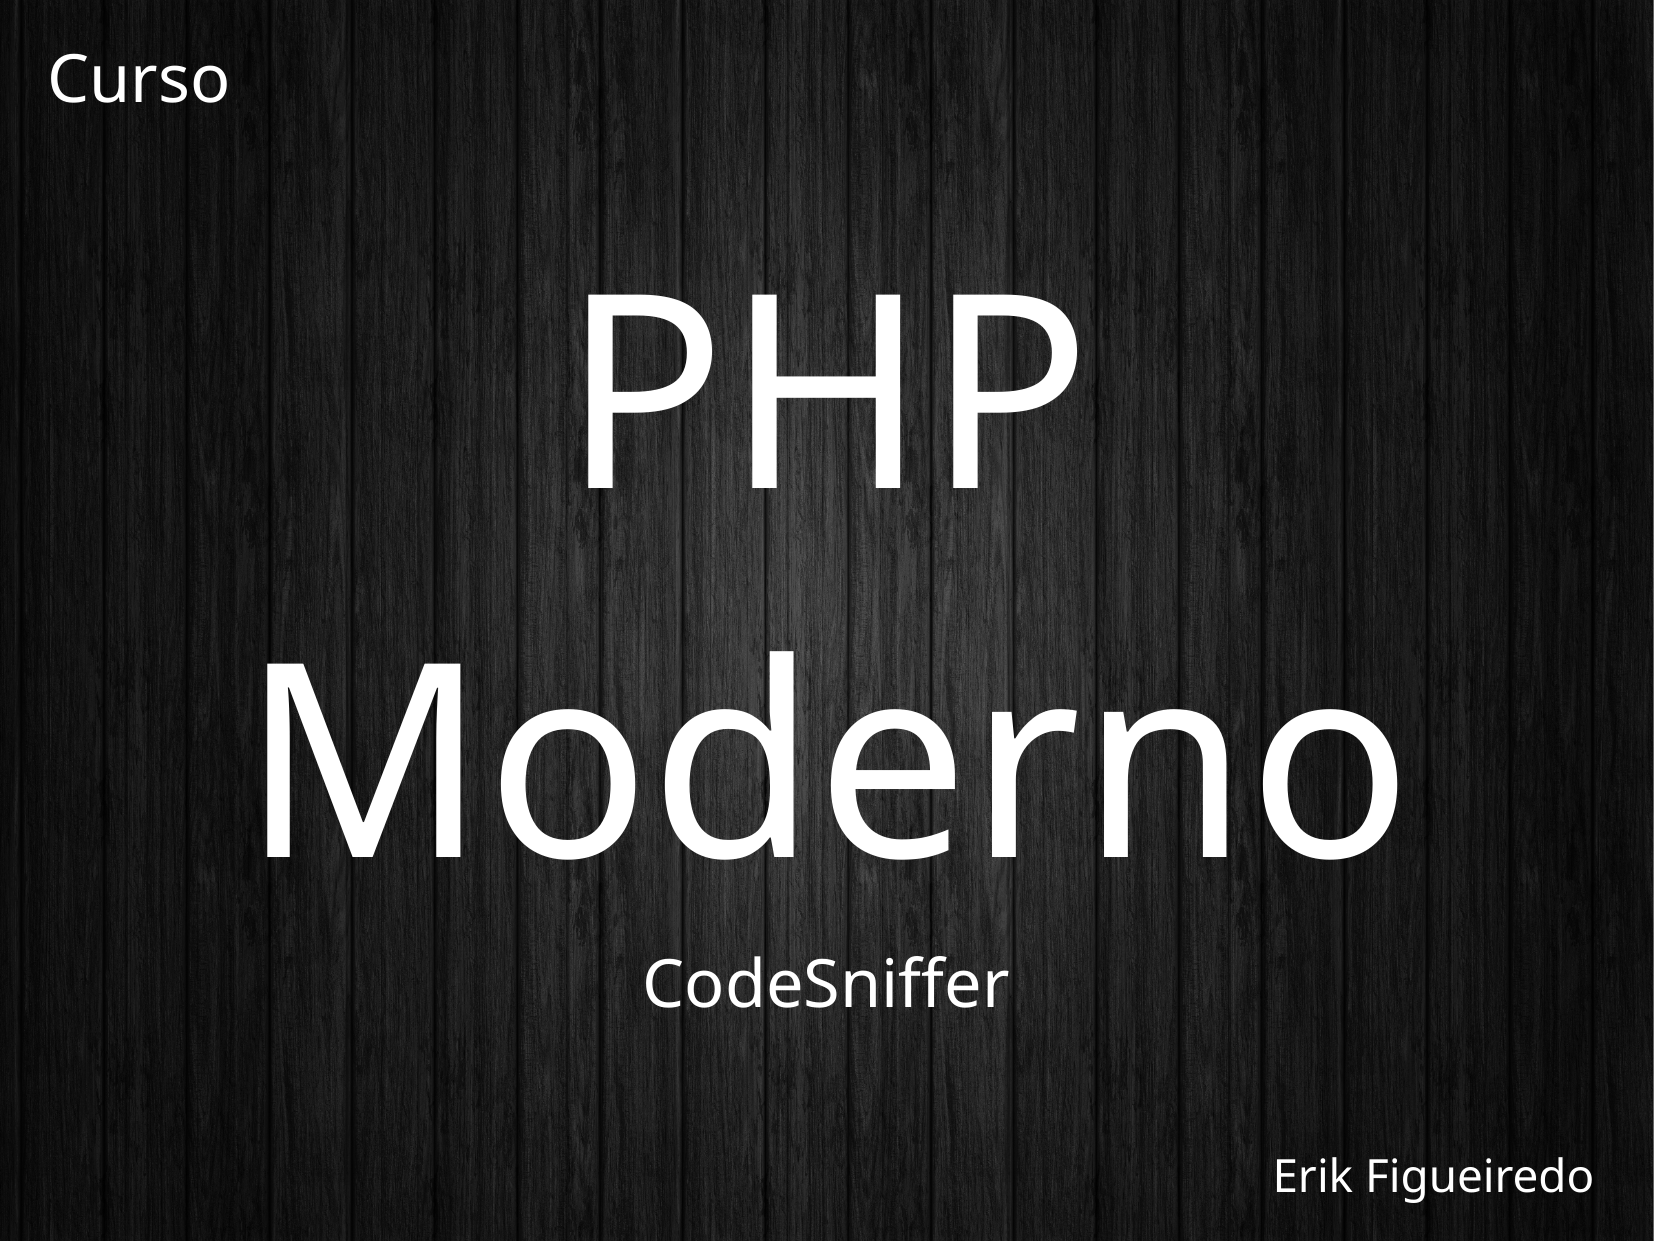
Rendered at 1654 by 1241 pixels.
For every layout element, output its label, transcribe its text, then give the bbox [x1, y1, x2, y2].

text_box Erik Figueiredo [767, 1133, 1595, 1217]
text_box Curso [47, 35, 1087, 119]
subtitle PHP Moderno CodeSniffer [82, 118, 1571, 1109]
picture [0, 0, 1654, 1241]
